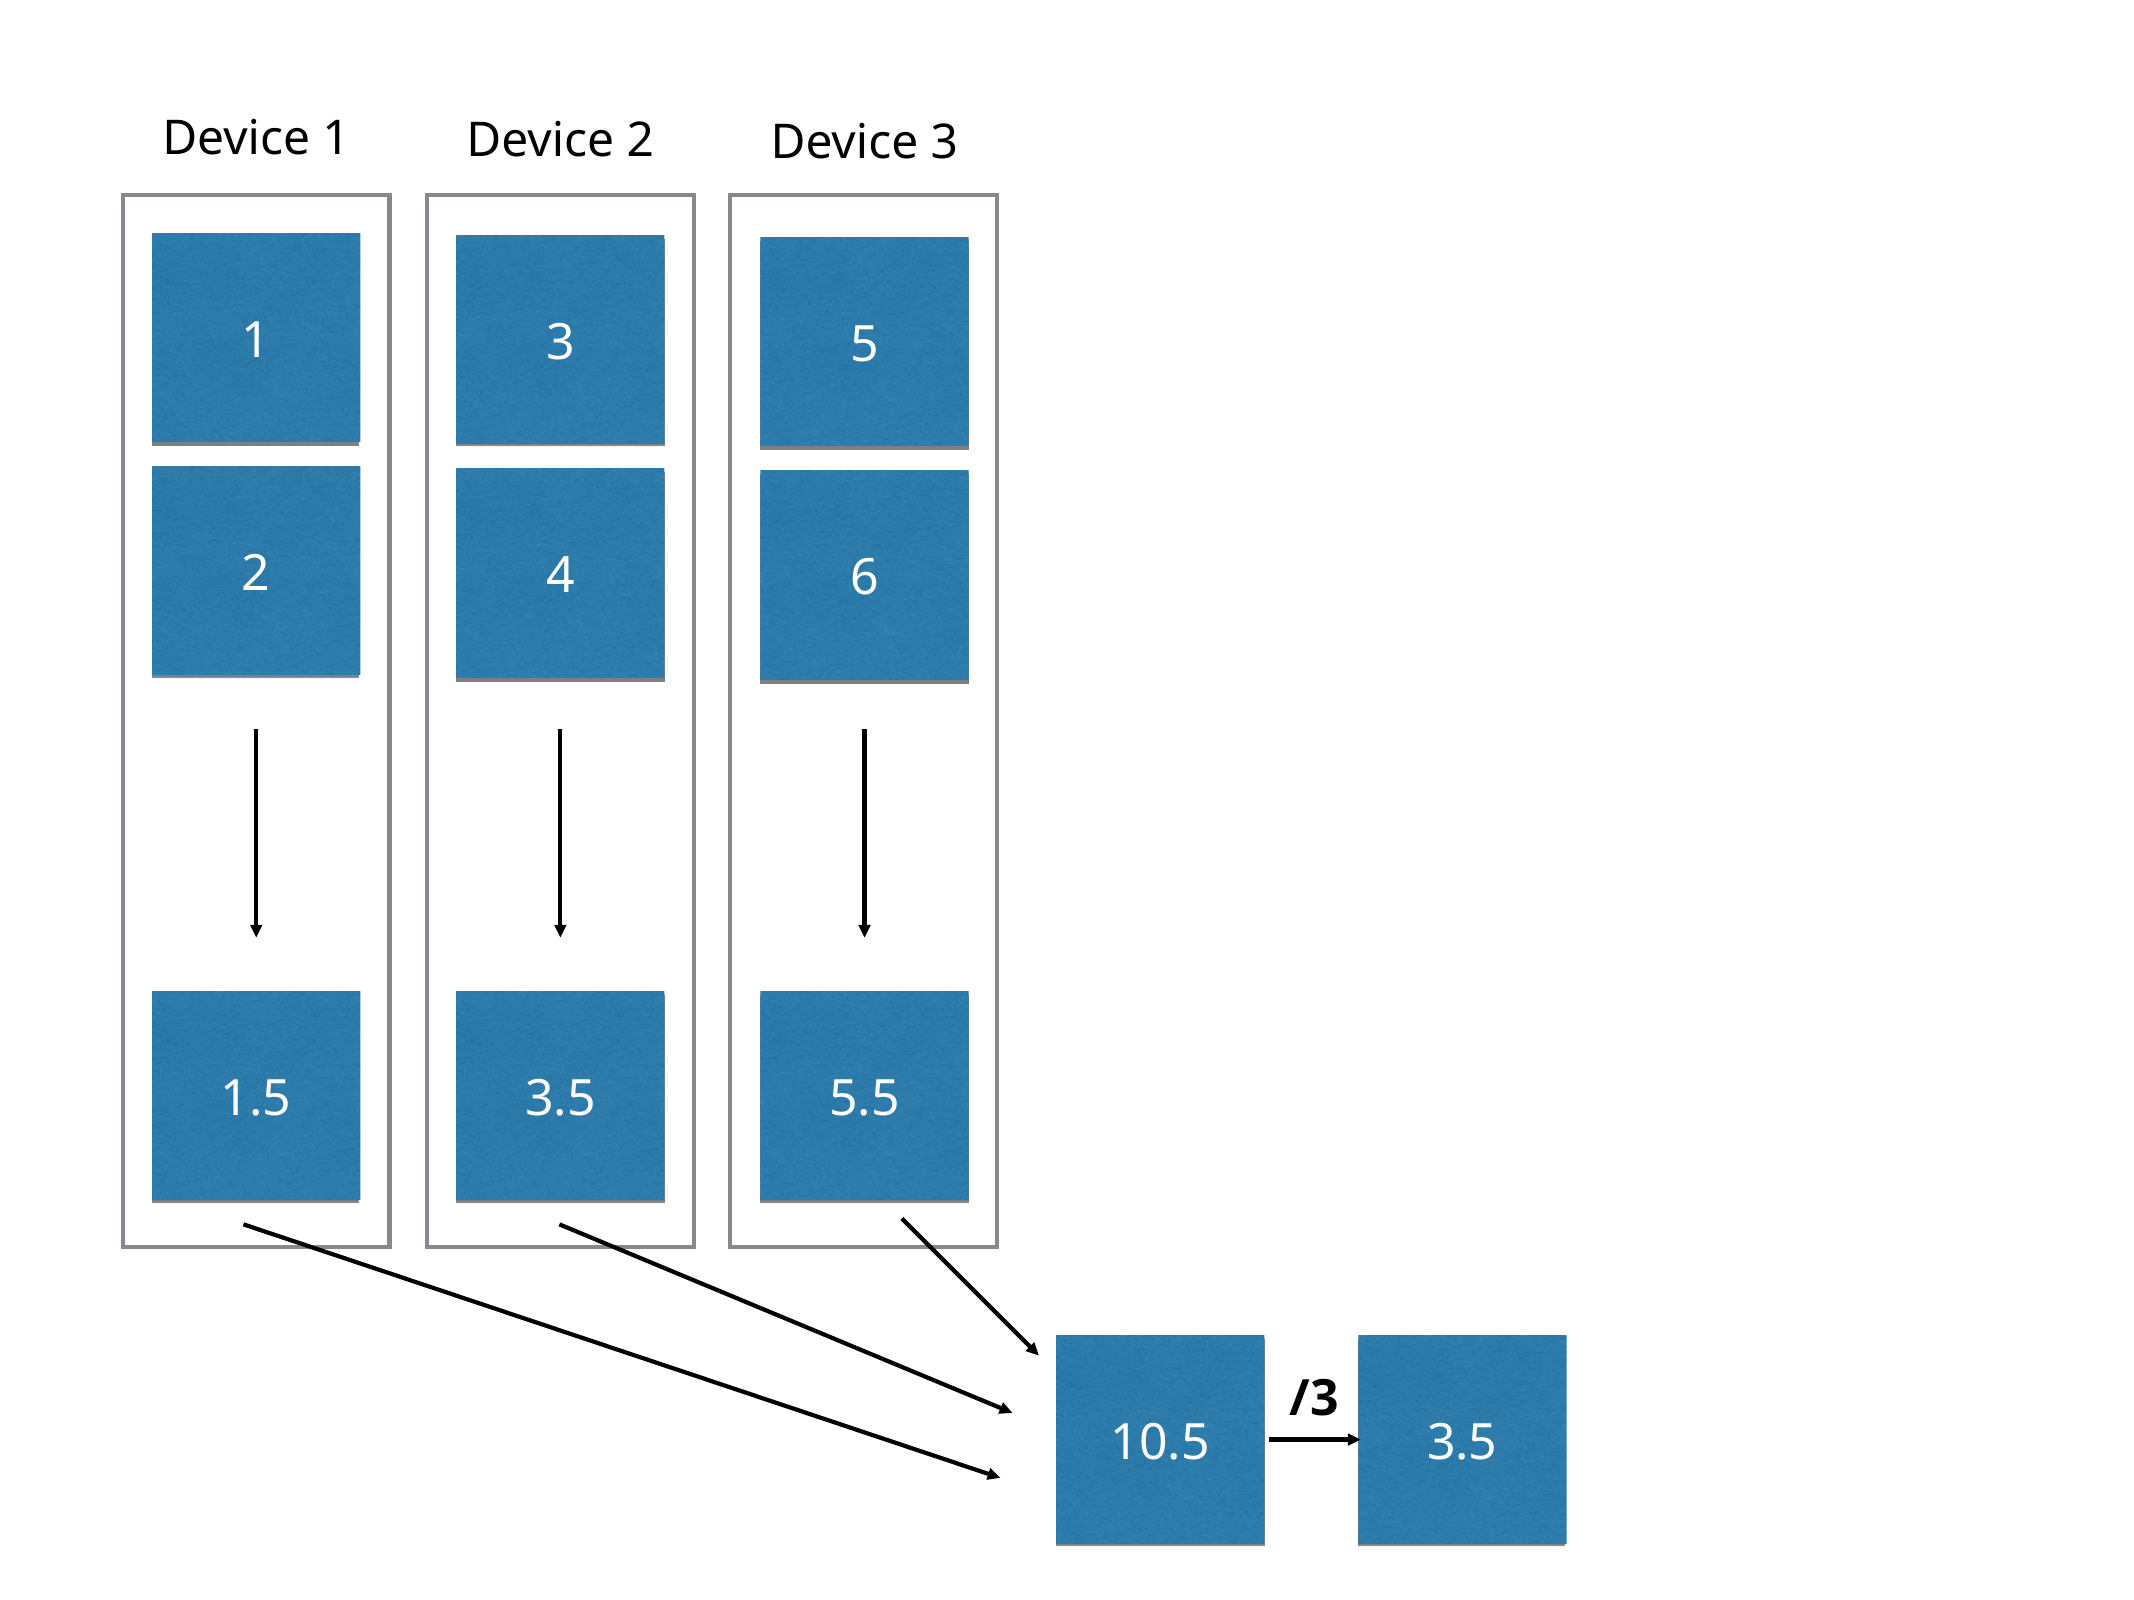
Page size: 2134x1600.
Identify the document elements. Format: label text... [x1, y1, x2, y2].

text_box Device 3 [762, 102, 967, 177]
text_box 3.5 [456, 991, 665, 1200]
text_box 6 [760, 470, 969, 680]
text_box 3 [456, 235, 665, 444]
text_box 1.5 [152, 991, 361, 1200]
text_box 5 [760, 237, 969, 446]
text_box /3 [1281, 1357, 1348, 1435]
text_box Device 1 [153, 98, 359, 173]
text_box Device 2 [457, 100, 663, 175]
text_box 3.5 [1358, 1335, 1567, 1544]
text_box 2 [152, 466, 361, 675]
text_box 5.5 [760, 991, 969, 1200]
text_box 1 [152, 233, 361, 442]
text_box 10.5 [1056, 1335, 1265, 1544]
text_box 4 [456, 468, 665, 678]
